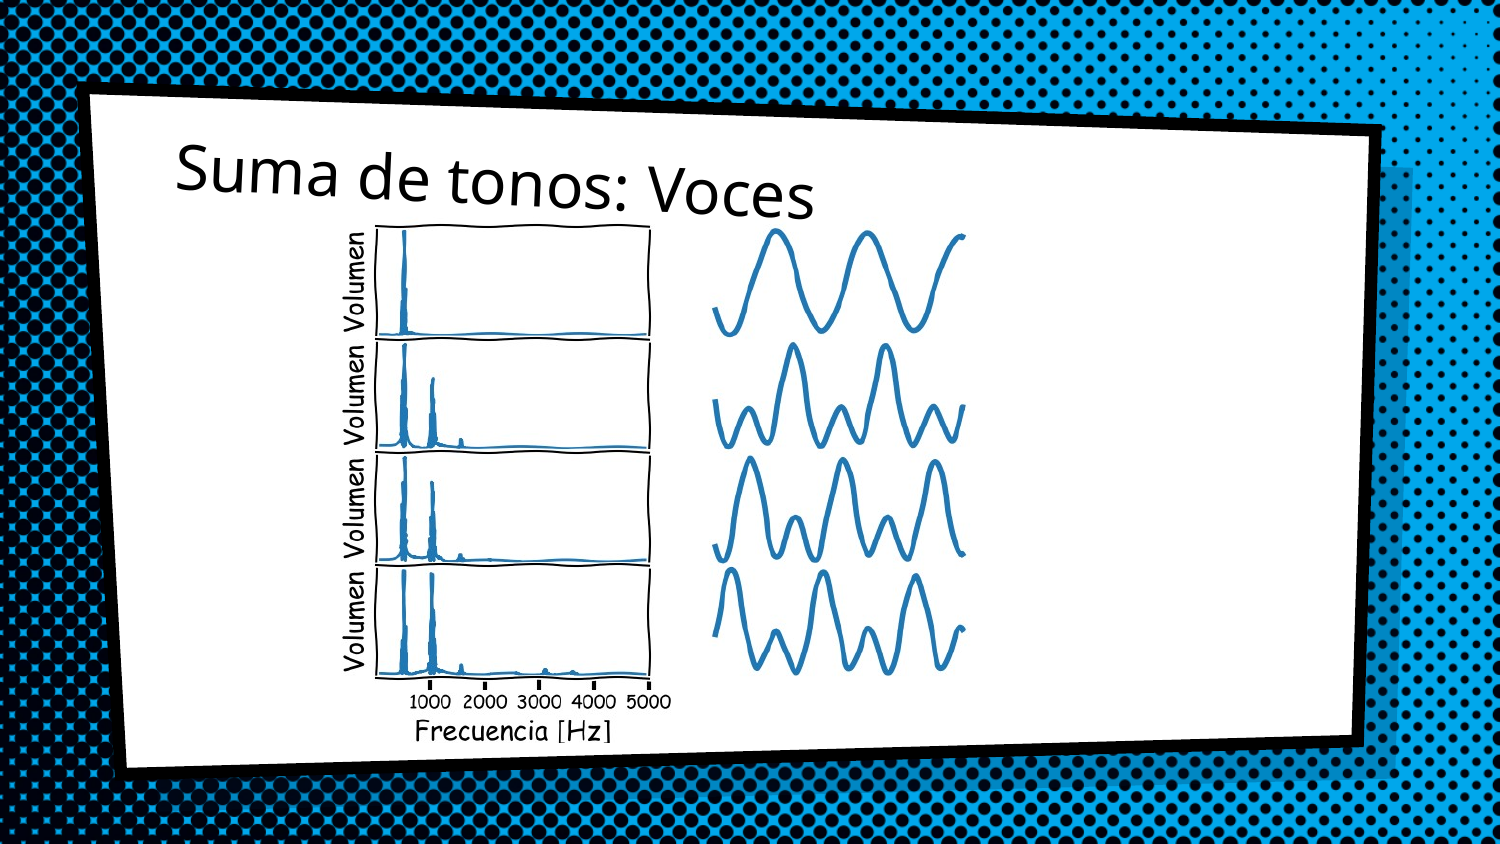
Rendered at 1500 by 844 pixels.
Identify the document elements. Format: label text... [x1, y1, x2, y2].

picture [323, 76, 333, 87]
picture [392, 779, 405, 792]
picture [862, 780, 872, 790]
picture [76, 158, 81, 169]
picture [1249, 0, 1259, 5]
picture [1494, 498, 1500, 509]
picture [464, 53, 473, 62]
picture [476, 18, 485, 27]
picture [147, 17, 158, 28]
picture [76, 345, 88, 357]
picture [1179, 770, 1188, 778]
picture [487, 76, 497, 86]
picture [770, 7, 777, 14]
picture [1168, 758, 1176, 766]
picture [722, 6, 731, 15]
picture [452, 18, 462, 27]
picture [135, 52, 146, 63]
picture [734, 19, 742, 26]
picture [1085, 769, 1094, 778]
picture [570, 65, 579, 74]
picture [217, 64, 228, 75]
picture [803, 815, 813, 825]
picture [1248, 838, 1260, 844]
picture [650, 779, 662, 791]
picture [874, 769, 884, 779]
picture [335, 17, 345, 27]
picture [41, 145, 53, 157]
picture [17, 52, 29, 64]
picture [487, 30, 497, 39]
picture [781, 89, 789, 96]
picture [1494, 779, 1500, 791]
picture [1203, 817, 1211, 824]
picture [1154, 838, 1166, 844]
picture [111, 5, 123, 17]
picture [87, 403, 94, 416]
picture [1309, 805, 1316, 812]
picture [1368, 676, 1374, 683]
picture [1003, 757, 1012, 767]
picture [546, 41, 555, 50]
picture [828, 66, 835, 73]
picture [464, 6, 473, 15]
picture [279, 223, 1052, 744]
picture [1297, 793, 1304, 801]
picture [1366, 0, 1376, 4]
picture [803, 768, 814, 779]
picture [1050, 781, 1059, 790]
picture [135, 75, 146, 83]
picture [815, 827, 825, 837]
picture [1365, 838, 1377, 844]
picture [64, 309, 77, 322]
picture [346, 5, 357, 16]
picture [229, 75, 240, 86]
picture [28, 298, 42, 310]
picture [817, 54, 824, 61]
picture [405, 41, 415, 51]
picture [827, 816, 837, 825]
picture [252, 5, 263, 16]
picture [1494, 451, 1500, 462]
picture [29, 321, 42, 334]
picture [1250, 770, 1258, 777]
picture [592, 815, 603, 826]
picture [990, 0, 1002, 5]
picture [135, 28, 146, 40]
picture [697, 779, 709, 791]
picture [755, 837, 768, 844]
picture [358, 41, 368, 51]
picture [53, 134, 64, 146]
picture [1495, 76, 1500, 86]
picture [1495, 287, 1500, 298]
picture [792, 804, 802, 814]
picture [323, 5, 333, 16]
picture [52, 204, 65, 216]
picture [100, 40, 111, 52]
picture [662, 768, 674, 779]
picture [1013, 838, 1025, 844]
picture [229, 5, 240, 16]
picture [899, 19, 906, 26]
picture [287, 64, 299, 75]
picture [41, 75, 53, 87]
picture [1003, 781, 1012, 790]
picture [1274, 817, 1281, 824]
picture [1107, 838, 1119, 844]
picture [615, 0, 627, 5]
picture [193, 17, 205, 28]
picture [546, 65, 555, 74]
picture [498, 0, 510, 6]
picture [464, 30, 473, 39]
picture [1015, 816, 1024, 825]
picture [29, 181, 41, 193]
picture [851, 816, 860, 825]
picture [1003, 828, 1012, 837]
picture [321, 802, 335, 815]
picture [534, 53, 544, 62]
picture [735, 42, 742, 50]
picture [1131, 0, 1142, 5]
picture [76, 391, 89, 404]
picture [805, 42, 812, 49]
picture [392, 802, 404, 815]
picture [1003, 804, 1012, 813]
picture [88, 28, 99, 40]
picture [1097, 804, 1106, 813]
picture [417, 53, 427, 62]
picture [686, 791, 697, 803]
picture [817, 31, 824, 38]
picture [779, 0, 791, 5]
picture [687, 19, 695, 26]
picture [758, 42, 765, 50]
picture [521, 815, 533, 826]
picture [310, 814, 323, 827]
picture [64, 192, 76, 205]
picture [581, 76, 590, 86]
picture [41, 216, 53, 228]
picture [934, 78, 941, 84]
picture [370, 5, 380, 16]
picture [862, 827, 872, 837]
picture [53, 40, 64, 52]
picture [756, 768, 767, 779]
picture [1321, 770, 1328, 777]
picture [41, 99, 53, 110]
picture [193, 64, 205, 75]
picture [29, 227, 41, 240]
picture [1156, 817, 1164, 824]
picture [780, 791, 790, 802]
picture [146, 63, 158, 75]
picture [544, 837, 558, 844]
picture [709, 0, 721, 5]
picture [617, 18, 625, 27]
picture [558, 53, 567, 62]
picture [369, 802, 381, 815]
picture [88, 75, 99, 81]
picture [1495, 240, 1500, 250]
picture [1191, 758, 1199, 766]
picture [1015, 792, 1024, 801]
picture [1403, 805, 1409, 812]
picture [440, 76, 450, 86]
picture [849, 837, 862, 844]
picture [17, 169, 29, 181]
picture [1109, 769, 1118, 778]
picture [216, 0, 229, 6]
picture [99, 64, 111, 75]
picture [921, 792, 930, 802]
picture [357, 814, 370, 827]
picture [451, 772, 463, 780]
picture [380, 790, 393, 804]
picture [76, 275, 87, 287]
picture [452, 88, 462, 93]
picture [778, 837, 792, 844]
picture [1050, 804, 1059, 813]
picture [1027, 828, 1036, 837]
picture [674, 779, 685, 791]
picture [1494, 732, 1500, 744]
picture [568, 815, 580, 826]
picture [933, 780, 942, 790]
picture [1494, 475, 1500, 486]
picture [872, 837, 885, 844]
picture [64, 380, 77, 393]
picture [756, 0, 767, 5]
picture [17, 145, 29, 158]
picture [1494, 756, 1500, 768]
picture [1050, 828, 1059, 837]
picture [487, 6, 497, 16]
picture [40, 309, 53, 322]
picture [1226, 770, 1234, 777]
picture [1108, 0, 1119, 5]
picture [405, 64, 415, 74]
picture [886, 780, 896, 790]
picture [1073, 781, 1083, 790]
picture [323, 29, 333, 39]
picture [1262, 758, 1269, 765]
picture [875, 42, 882, 49]
picture [498, 814, 510, 826]
picture [264, 64, 275, 75]
picture [686, 768, 697, 779]
picture [651, 803, 662, 814]
picture [288, 17, 298, 28]
picture [863, 7, 871, 14]
picture [64, 263, 77, 275]
picture [1379, 712, 1386, 718]
picture [614, 837, 628, 844]
picture [264, 40, 275, 51]
picture [1074, 804, 1082, 813]
picture [919, 838, 932, 844]
picture [1168, 805, 1176, 812]
picture [711, 42, 719, 50]
picture [687, 42, 695, 50]
picture [1494, 826, 1500, 838]
picture [1344, 794, 1351, 800]
picture [534, 30, 544, 39]
picture [593, 88, 602, 98]
picture [946, 89, 952, 96]
picture [793, 54, 800, 61]
picture [840, 54, 847, 61]
picture [64, 427, 77, 440]
picture [87, 426, 96, 440]
picture [1297, 749, 1305, 754]
picture [1178, 838, 1189, 844]
picture [581, 30, 590, 39]
picture [782, 42, 789, 50]
picture [840, 7, 847, 14]
picture [335, 41, 345, 51]
picture [1168, 781, 1176, 789]
picture [276, 5, 287, 16]
picture [404, 0, 416, 6]
picture [1191, 781, 1199, 789]
picture [793, 7, 801, 14]
picture [897, 0, 908, 5]
picture [1379, 805, 1386, 812]
picture [1356, 829, 1363, 836]
picture [309, 790, 323, 804]
picture [417, 76, 427, 86]
picture [1027, 804, 1036, 813]
picture [909, 804, 919, 813]
picture [1215, 758, 1223, 766]
picture [53, 63, 64, 75]
picture [850, 792, 860, 802]
picture [1038, 769, 1048, 778]
picture [1391, 770, 1398, 777]
picture [886, 760, 895, 767]
picture [334, 64, 345, 74]
picture [793, 31, 800, 38]
picture [1132, 769, 1141, 778]
picture [1495, 381, 1500, 392]
picture [76, 181, 82, 193]
picture [1391, 817, 1398, 824]
picture [899, 89, 906, 96]
picture [323, 52, 333, 63]
picture [1074, 757, 1083, 766]
picture [580, 826, 592, 838]
picture [123, 40, 135, 52]
picture [770, 77, 777, 85]
picture [875, 19, 882, 26]
picture [40, 380, 54, 393]
picture [723, 77, 730, 85]
picture [1144, 781, 1152, 789]
picture [1319, 0, 1329, 5]
picture [299, 29, 310, 40]
picture [217, 40, 228, 52]
picture [652, 53, 661, 62]
picture [1285, 829, 1292, 836]
picture [687, 65, 696, 73]
picture [17, 216, 30, 228]
picture [968, 769, 977, 778]
picture [944, 792, 954, 802]
picture [709, 815, 720, 826]
picture [75, 415, 89, 428]
picture [451, 791, 463, 803]
picture [663, 88, 672, 97]
picture [839, 780, 849, 790]
picture [699, 6, 707, 15]
picture [1495, 146, 1500, 157]
picture [980, 780, 989, 790]
picture [1494, 428, 1500, 439]
picture [850, 768, 861, 779]
picture [1097, 757, 1106, 766]
picture [345, 802, 358, 815]
picture [474, 771, 487, 780]
picture [744, 780, 756, 791]
picture [252, 75, 263, 87]
picture [933, 804, 942, 813]
picture [498, 771, 510, 780]
picture [829, 42, 835, 49]
picture [1178, 0, 1189, 5]
picture [839, 804, 849, 813]
picture [825, 837, 839, 844]
picture [592, 791, 603, 803]
picture [839, 761, 849, 767]
picture [956, 804, 966, 813]
picture [76, 17, 88, 28]
picture [380, 814, 393, 827]
picture [321, 778, 335, 792]
picture [864, 101, 871, 107]
picture [628, 30, 637, 39]
picture [652, 6, 661, 15]
picture [661, 837, 675, 844]
picture [217, 17, 228, 28]
picture [592, 0, 603, 5]
picture [1131, 838, 1143, 844]
picture [1494, 404, 1500, 415]
picture [817, 7, 824, 14]
picture [768, 780, 779, 791]
picture [746, 7, 754, 15]
picture [1494, 686, 1500, 697]
picture [966, 838, 979, 844]
picture [770, 31, 777, 38]
picture [1344, 817, 1351, 824]
picture [64, 239, 76, 252]
picture [628, 77, 637, 86]
picture [88, 52, 100, 63]
picture [1038, 816, 1047, 825]
picture [1297, 770, 1304, 777]
picture [41, 0, 76, 17]
picture [1262, 782, 1269, 789]
picture [394, 53, 403, 62]
picture [1121, 757, 1129, 766]
picture [87, 380, 93, 392]
picture [299, 52, 310, 63]
picture [545, 815, 557, 826]
picture [111, 75, 123, 82]
picture [545, 791, 557, 803]
picture [311, 17, 322, 28]
picture [569, 88, 579, 97]
picture [88, 0, 112, 17]
picture [969, 66, 976, 73]
picture [0, 0, 498, 844]
picture [158, 5, 170, 16]
picture [1285, 782, 1292, 789]
picture [451, 815, 463, 826]
picture [711, 89, 719, 97]
picture [981, 101, 988, 108]
picture [476, 65, 485, 74]
picture [88, 357, 92, 369]
picture [28, 368, 42, 381]
picture [17, 262, 30, 276]
picture [864, 54, 871, 61]
picture [639, 768, 650, 779]
picture [333, 0, 346, 6]
picture [229, 52, 240, 63]
picture [792, 763, 802, 767]
picture [1342, 838, 1353, 844]
picture [52, 298, 65, 310]
picture [1332, 758, 1339, 765]
picture [170, 64, 181, 75]
picture [440, 29, 450, 39]
picture [708, 837, 722, 844]
picture [17, 28, 29, 40]
picture [415, 779, 428, 792]
picture [40, 356, 53, 369]
picture [758, 19, 765, 26]
picture [1412, 838, 1424, 844]
picture [1494, 662, 1500, 674]
picture [52, 227, 65, 240]
picture [617, 41, 625, 50]
picture [662, 815, 674, 826]
picture [451, 0, 463, 6]
picture [1203, 770, 1211, 777]
picture [76, 251, 86, 263]
picture [640, 18, 649, 27]
picture [1297, 817, 1304, 824]
picture [627, 803, 638, 814]
picture [499, 41, 508, 50]
picture [1333, 782, 1339, 789]
picture [1085, 793, 1094, 801]
picture [1332, 805, 1339, 812]
picture [1227, 817, 1234, 824]
picture [886, 827, 895, 837]
picture [1121, 781, 1129, 789]
picture [287, 40, 298, 51]
picture [534, 6, 544, 15]
picture [1037, 838, 1049, 844]
picture [205, 28, 217, 40]
picture [731, 837, 745, 844]
picture [1180, 793, 1187, 801]
picture [723, 54, 730, 61]
picture [568, 791, 580, 803]
picture [758, 89, 765, 97]
picture [946, 19, 952, 26]
picture [1227, 793, 1234, 801]
picture [158, 75, 170, 84]
picture [1494, 615, 1500, 627]
picture [1062, 816, 1071, 825]
picture [358, 64, 368, 74]
picture [393, 76, 403, 86]
picture [276, 29, 287, 40]
picture [311, 64, 322, 75]
picture [1495, 311, 1500, 321]
picture [509, 779, 522, 791]
picture [1109, 816, 1118, 825]
picture [523, 88, 532, 96]
picture [956, 827, 965, 837]
picture [28, 344, 42, 358]
picture [1274, 770, 1281, 777]
picture [558, 30, 567, 39]
picture [852, 19, 859, 26]
picture [603, 779, 615, 791]
picture [205, 52, 217, 63]
picture [1494, 568, 1500, 580]
picture [1436, 0, 1446, 4]
picture [534, 76, 544, 86]
picture [803, 0, 814, 5]
picture [933, 759, 942, 767]
picture [780, 768, 790, 779]
picture [122, 0, 136, 6]
picture [652, 30, 660, 38]
picture [1004, 7, 1011, 14]
picture [793, 77, 800, 85]
picture [699, 77, 707, 85]
picture [909, 760, 919, 767]
picture [240, 64, 252, 75]
picture [17, 309, 30, 322]
picture [1356, 805, 1363, 812]
picture [264, 17, 275, 28]
picture [581, 53, 590, 62]
picture [827, 792, 837, 802]
picture [17, 192, 29, 205]
picture [1191, 805, 1199, 812]
picture [684, 837, 698, 844]
picture [29, 63, 41, 75]
picture [605, 77, 614, 86]
picture [934, 54, 941, 61]
picture [991, 816, 1001, 825]
picture [628, 6, 637, 15]
picture [1494, 803, 1500, 814]
picture [639, 791, 650, 803]
picture [911, 54, 917, 61]
picture [1027, 757, 1036, 766]
picture [1285, 758, 1293, 765]
picture [897, 792, 907, 802]
picture [1156, 770, 1164, 778]
picture [675, 77, 684, 85]
picture [29, 110, 41, 122]
picture [229, 28, 240, 40]
picture [41, 28, 53, 40]
picture [464, 76, 473, 86]
picture [1390, 0, 1399, 5]
picture [887, 78, 894, 84]
picture [76, 204, 83, 216]
picture [1239, 782, 1246, 789]
picture [1168, 828, 1176, 836]
picture [886, 804, 895, 813]
picture [393, 5, 403, 16]
picture [511, 53, 520, 62]
picture [533, 803, 545, 814]
picture [1144, 828, 1152, 837]
picture [909, 827, 919, 837]
picture [1494, 545, 1500, 556]
picture [41, 239, 53, 251]
picture [53, 87, 64, 99]
picture [570, 18, 579, 27]
picture [840, 31, 847, 38]
picture [357, 790, 370, 804]
picture [721, 780, 732, 791]
picture [1296, 0, 1306, 5]
picture [29, 17, 41, 28]
picture [640, 88, 649, 97]
picture [52, 345, 65, 357]
picture [568, 769, 580, 779]
picture [170, 40, 181, 52]
picture [299, 5, 310, 16]
picture [862, 761, 872, 767]
picture [1494, 592, 1500, 603]
picture [476, 41, 485, 51]
picture [1309, 829, 1316, 836]
picture [52, 274, 65, 287]
picture [1014, 0, 1025, 5]
picture [521, 0, 533, 5]
picture [1262, 829, 1269, 836]
picture [1238, 758, 1246, 765]
picture [1415, 817, 1421, 824]
picture [510, 803, 521, 815]
picture [286, 790, 311, 815]
picture [1495, 123, 1500, 133]
picture [123, 17, 135, 28]
picture [474, 0, 486, 6]
picture [1368, 723, 1374, 730]
picture [956, 758, 966, 767]
picture [380, 0, 393, 6]
picture [276, 52, 287, 63]
picture [64, 75, 76, 87]
picture [887, 54, 894, 61]
picture [523, 65, 532, 74]
picture [1495, 263, 1500, 274]
picture [499, 65, 509, 74]
picture [1495, 100, 1500, 110]
picture [887, 7, 894, 14]
picture [921, 816, 930, 825]
picture [1460, 0, 1470, 4]
picture [817, 78, 824, 85]
picture [651, 826, 662, 838]
picture [276, 76, 287, 87]
picture [1321, 793, 1327, 800]
picture [29, 134, 41, 146]
picture [40, 403, 53, 416]
picture [299, 75, 310, 87]
picture [640, 41, 649, 50]
picture [1215, 805, 1222, 812]
picture [805, 89, 812, 96]
picture [567, 837, 581, 844]
picture [533, 779, 545, 791]
picture [252, 52, 263, 63]
picture [782, 19, 789, 26]
picture [699, 30, 707, 38]
picture [828, 19, 835, 26]
picture [252, 29, 263, 40]
picture [64, 403, 77, 416]
picture [664, 18, 672, 26]
picture [440, 53, 450, 62]
picture [486, 802, 498, 815]
picture [1318, 838, 1330, 844]
picture [182, 75, 193, 84]
picture [639, 815, 650, 826]
picture [922, 89, 929, 96]
picture [558, 76, 567, 86]
picture [76, 228, 85, 240]
picture [417, 6, 427, 15]
picture [733, 815, 744, 826]
picture [75, 0, 89, 6]
picture [756, 791, 767, 802]
picture [1201, 838, 1213, 844]
picture [334, 775, 346, 780]
picture [874, 816, 884, 825]
picture [957, 101, 964, 108]
picture [675, 6, 684, 15]
picture [1203, 793, 1211, 801]
picture [615, 791, 627, 803]
picture [345, 778, 358, 792]
picture [1262, 805, 1269, 812]
picture [498, 791, 510, 803]
picture [17, 333, 30, 346]
picture [64, 28, 76, 40]
picture [357, 774, 370, 780]
picture [64, 146, 76, 157]
picture [1038, 792, 1047, 801]
picture [523, 41, 532, 50]
picture [921, 769, 931, 778]
picture [944, 769, 954, 778]
picture [990, 838, 1002, 844]
picture [17, 122, 29, 134]
picture [991, 769, 1001, 778]
picture [1332, 829, 1339, 836]
picture [511, 76, 520, 86]
picture [934, 101, 941, 108]
picture [615, 815, 627, 826]
picture [240, 17, 252, 28]
picture [1459, 838, 1470, 844]
picture [815, 762, 825, 767]
picture [662, 791, 674, 803]
picture [1309, 782, 1316, 789]
picture [1121, 828, 1129, 837]
picture [486, 779, 498, 791]
picture [1495, 217, 1500, 227]
picture [1413, 0, 1423, 4]
picture [1061, 0, 1072, 5]
picture [429, 88, 438, 93]
picture [499, 18, 508, 27]
picture [111, 52, 123, 63]
picture [1084, 0, 1095, 5]
picture [546, 18, 555, 27]
picture [29, 40, 41, 52]
picture [581, 6, 590, 15]
picture [346, 52, 357, 63]
picture [934, 7, 941, 14]
picture [968, 816, 977, 825]
picture [76, 321, 88, 334]
picture [664, 42, 672, 50]
picture [380, 774, 393, 780]
picture [1356, 782, 1363, 789]
picture [734, 65, 742, 73]
picture [240, 40, 252, 51]
picture [852, 89, 859, 96]
picture [945, 816, 954, 825]
picture [427, 772, 440, 780]
picture [546, 88, 555, 96]
picture [158, 52, 170, 63]
picture [981, 7, 988, 14]
picture [1238, 829, 1246, 836]
picture [711, 19, 718, 26]
picture [52, 438, 65, 452]
picture [64, 52, 76, 63]
picture [805, 66, 812, 73]
picture [676, 30, 684, 38]
picture [1155, 0, 1166, 5]
picture [864, 78, 871, 85]
picture [875, 89, 882, 96]
picture [805, 19, 812, 26]
picture [1084, 838, 1096, 844]
picture [76, 40, 88, 52]
picture [510, 826, 521, 838]
picture [463, 779, 475, 791]
picture [1495, 6, 1500, 16]
picture [898, 816, 907, 825]
picture [568, 0, 580, 5]
picture [1391, 723, 1397, 730]
picture [558, 6, 567, 15]
picture [616, 65, 625, 74]
picture [286, 0, 299, 6]
picture [1005, 101, 1011, 108]
picture [64, 216, 76, 228]
picture [802, 837, 815, 844]
picture [427, 0, 440, 6]
picture [1156, 793, 1164, 801]
picture [40, 426, 53, 440]
picture [899, 43, 906, 49]
picture [980, 804, 989, 813]
picture [123, 63, 135, 75]
picture [1495, 334, 1500, 344]
picture [617, 88, 626, 97]
picture [520, 837, 534, 844]
picture [439, 802, 451, 815]
picture [40, 333, 53, 346]
picture [768, 803, 779, 814]
picture [533, 826, 545, 838]
picture [1495, 170, 1500, 180]
picture [723, 30, 730, 38]
picture [64, 98, 76, 111]
picture [791, 827, 802, 837]
picture [429, 41, 438, 51]
picture [53, 110, 65, 122]
picture [979, 758, 989, 767]
picture [639, 0, 650, 5]
picture [1309, 758, 1316, 765]
picture [745, 827, 755, 838]
picture [946, 66, 952, 73]
picture [1109, 793, 1117, 801]
picture [911, 7, 917, 14]
picture [158, 28, 170, 40]
picture [687, 89, 696, 97]
picture [205, 75, 216, 85]
picture [169, 0, 182, 6]
picture [770, 54, 777, 61]
picture [1239, 805, 1246, 812]
picture [839, 827, 849, 837]
picture [896, 838, 909, 844]
picture [956, 780, 966, 790]
picture [511, 6, 520, 15]
picture [756, 815, 767, 826]
picture [1215, 781, 1222, 789]
picture [310, 0, 323, 6]
picture [17, 356, 30, 370]
picture [873, 0, 885, 5]
picture [192, 0, 206, 6]
picture [64, 169, 76, 181]
picture [887, 101, 894, 108]
picture [991, 792, 1001, 801]
picture [1225, 0, 1236, 5]
picture [182, 28, 193, 40]
picture [593, 65, 602, 74]
picture [591, 837, 605, 844]
picture [76, 64, 88, 75]
picture [638, 837, 651, 844]
picture [52, 415, 65, 428]
picture [41, 122, 53, 134]
picture [746, 77, 754, 85]
picture [791, 780, 802, 791]
picture [53, 157, 65, 169]
picture [357, 0, 369, 6]
picture [840, 78, 847, 85]
picture [580, 803, 592, 814]
picture [1180, 817, 1187, 824]
picture [52, 181, 65, 193]
picture [1274, 794, 1281, 800]
picture [862, 804, 872, 813]
picture [182, 52, 193, 63]
picture [370, 76, 380, 86]
picture [182, 5, 193, 16]
picture [405, 18, 415, 27]
picture [439, 779, 452, 792]
picture [1495, 194, 1500, 204]
picture [145, 0, 159, 6]
picture [828, 89, 836, 96]
picture [605, 30, 614, 39]
picture [804, 792, 813, 802]
picture [440, 6, 450, 16]
picture [1201, 0, 1212, 5]
picture [487, 53, 497, 62]
picture [405, 88, 415, 92]
picture [697, 803, 709, 814]
picture [1250, 793, 1257, 800]
picture [933, 828, 942, 837]
picture [557, 826, 568, 838]
picture [370, 29, 380, 39]
picture [499, 88, 508, 95]
picture [427, 814, 440, 826]
picture [640, 65, 649, 74]
picture [1026, 781, 1036, 790]
picture [664, 65, 672, 74]
picture [1494, 521, 1500, 533]
picture [1062, 769, 1071, 778]
picture [523, 18, 532, 27]
picture [1495, 357, 1500, 368]
picture [815, 804, 825, 814]
picture [1379, 829, 1386, 835]
picture [1495, 53, 1500, 62]
picture [897, 769, 907, 779]
picture [429, 18, 438, 27]
picture [1494, 639, 1500, 650]
picture [1356, 758, 1363, 765]
picture [193, 40, 205, 52]
picture [1191, 829, 1199, 836]
picture [29, 274, 41, 287]
picture [463, 802, 475, 815]
picture [497, 837, 511, 844]
picture [782, 66, 789, 73]
picture [1145, 805, 1152, 813]
picture [943, 838, 955, 844]
picture [733, 791, 744, 802]
picture [64, 122, 76, 134]
picture [1368, 770, 1374, 777]
picture [627, 779, 639, 791]
picture [967, 0, 978, 5]
picture [874, 792, 884, 802]
picture [887, 31, 894, 37]
picture [580, 779, 592, 791]
picture [732, 0, 744, 5]
picture [968, 792, 977, 802]
picture [29, 204, 41, 216]
picture [146, 40, 158, 52]
picture [1295, 838, 1307, 844]
picture [780, 815, 790, 826]
picture [1271, 838, 1283, 844]
picture [474, 791, 486, 803]
picture [627, 826, 638, 838]
picture [263, 0, 276, 6]
picture [958, 54, 964, 61]
picture [922, 42, 929, 49]
picture [41, 263, 53, 275]
picture [1368, 817, 1374, 824]
picture [920, 0, 931, 5]
picture [592, 768, 604, 779]
picture [29, 157, 41, 169]
picture [1272, 0, 1282, 5]
picture [18, 75, 29, 87]
picture [1482, 838, 1494, 844]
picture [311, 41, 322, 51]
picture [40, 286, 53, 298]
picture [17, 98, 29, 111]
picture [768, 827, 778, 838]
picture [521, 791, 533, 803]
picture [53, 16, 64, 28]
picture [605, 6, 614, 15]
picture [852, 42, 859, 49]
picture [64, 438, 97, 475]
picture [852, 66, 859, 73]
picture [969, 90, 976, 96]
picture [604, 826, 615, 838]
picture [1121, 805, 1129, 813]
picture [652, 77, 661, 85]
picture [64, 286, 77, 299]
picture [864, 31, 871, 38]
picture [709, 768, 720, 779]
picture [52, 368, 65, 381]
picture [545, 769, 557, 779]
picture [593, 18, 602, 27]
picture [29, 87, 41, 99]
picture [628, 53, 637, 62]
picture [382, 41, 391, 51]
picture [1389, 838, 1400, 844]
picture [111, 28, 123, 40]
picture [593, 41, 602, 50]
picture [52, 391, 65, 405]
picture [1494, 709, 1500, 721]
picture [239, 0, 253, 6]
picture [875, 66, 882, 73]
picture [382, 18, 392, 27]
picture [685, 0, 697, 5]
title Suma de tonos: Voces [157, 91, 1316, 271]
picture [346, 76, 357, 86]
picture [545, 0, 557, 5]
picture [603, 803, 615, 814]
picture [358, 17, 368, 27]
picture [404, 790, 417, 803]
picture [52, 321, 65, 334]
picture [674, 826, 685, 838]
picture [746, 54, 754, 61]
picture [744, 803, 755, 814]
picture [41, 52, 53, 63]
picture [1285, 805, 1292, 812]
picture [1321, 817, 1328, 824]
picture [1426, 829, 1433, 835]
picture [99, 17, 111, 28]
picture [557, 803, 568, 814]
picture [205, 5, 217, 16]
picture [404, 814, 416, 826]
picture [815, 780, 825, 790]
picture [41, 169, 53, 181]
picture [29, 251, 41, 263]
picture [1097, 828, 1106, 837]
picture [64, 356, 77, 369]
picture [1483, 0, 1493, 5]
picture [615, 767, 627, 779]
picture [899, 66, 906, 73]
picture [1074, 828, 1082, 837]
picture [452, 65, 462, 74]
picture [417, 29, 426, 39]
picture [1097, 781, 1106, 790]
picture [556, 779, 568, 791]
picture [1133, 816, 1141, 825]
picture [1250, 817, 1257, 824]
picture [733, 768, 744, 779]
picture [17, 286, 30, 299]
picture [662, 0, 674, 5]
picture [52, 251, 65, 263]
picture [382, 64, 392, 74]
picture [333, 790, 346, 804]
picture [1050, 757, 1059, 766]
picture [1060, 838, 1072, 844]
picture [1379, 758, 1386, 765]
picture [1144, 757, 1152, 766]
picture [721, 803, 732, 814]
picture [957, 7, 964, 14]
picture [1435, 838, 1447, 844]
picture [346, 29, 356, 39]
picture [333, 814, 346, 827]
picture [76, 368, 88, 381]
picture [826, 0, 838, 5]
picture [1133, 793, 1140, 801]
picture [1225, 838, 1236, 844]
picture [298, 776, 322, 792]
picture [758, 66, 765, 73]
picture [1051, 8, 1058, 14]
picture [135, 5, 146, 16]
picture [1344, 770, 1351, 777]
picture [709, 791, 720, 802]
picture [170, 17, 181, 28]
picture [429, 64, 438, 74]
picture [1062, 793, 1071, 801]
picture [980, 828, 989, 837]
picture [452, 41, 462, 50]
picture [76, 298, 88, 310]
picture [674, 803, 685, 814]
picture [404, 773, 417, 780]
picture [1343, 0, 1353, 5]
picture [370, 53, 380, 63]
picture [368, 779, 381, 792]
picture [1438, 817, 1444, 824]
picture [394, 29, 403, 39]
picture [569, 41, 579, 50]
picture [427, 790, 440, 803]
picture [17, 239, 30, 252]
picture [475, 88, 485, 94]
picture [511, 30, 520, 39]
picture [686, 815, 697, 826]
picture [910, 101, 917, 108]
picture [943, 0, 955, 5]
picture [922, 19, 929, 26]
picture [416, 802, 428, 815]
picture [521, 770, 533, 780]
picture [746, 30, 753, 38]
picture [1379, 735, 1386, 742]
picture [711, 65, 719, 73]
picture [41, 192, 53, 204]
picture [28, 415, 42, 428]
picture [922, 66, 929, 73]
picture [675, 53, 684, 62]
picture [827, 768, 837, 779]
picture [697, 827, 709, 838]
picture [1379, 782, 1386, 788]
picture [1085, 816, 1094, 825]
picture [87, 473, 98, 487]
picture [605, 53, 614, 62]
picture [909, 780, 919, 790]
picture [474, 815, 486, 826]
picture [64, 333, 77, 346]
picture [1215, 828, 1222, 836]
picture [286, 814, 300, 827]
picture [934, 31, 941, 37]
picture [699, 54, 707, 61]
picture [1015, 769, 1024, 778]
picture [1495, 29, 1500, 39]
picture [1037, 0, 1049, 5]
picture [721, 827, 732, 838]
picture [734, 89, 742, 97]
picture [850, 0, 861, 5]
